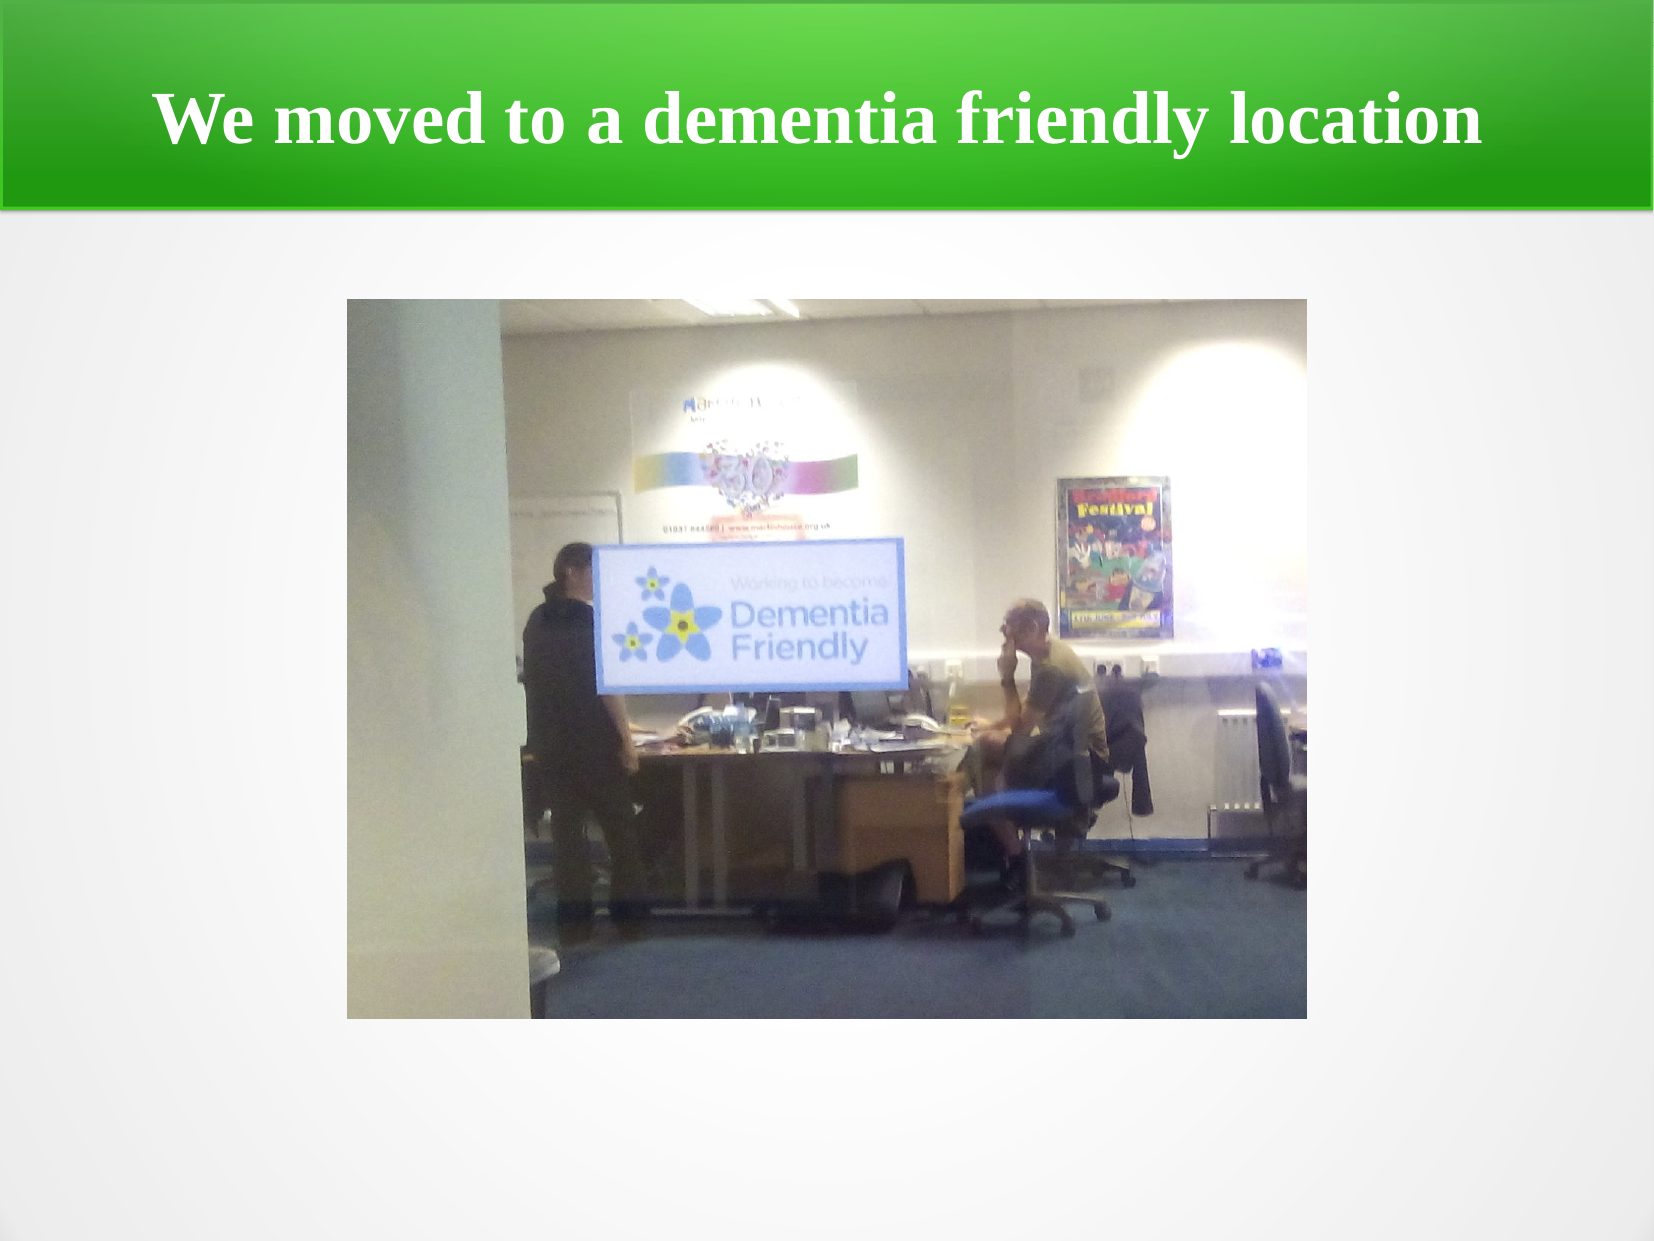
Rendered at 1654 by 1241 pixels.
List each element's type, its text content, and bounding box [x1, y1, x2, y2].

picture [347, 299, 1307, 1019]
title We moved to a dementia friendly location [82, 47, 1571, 189]
